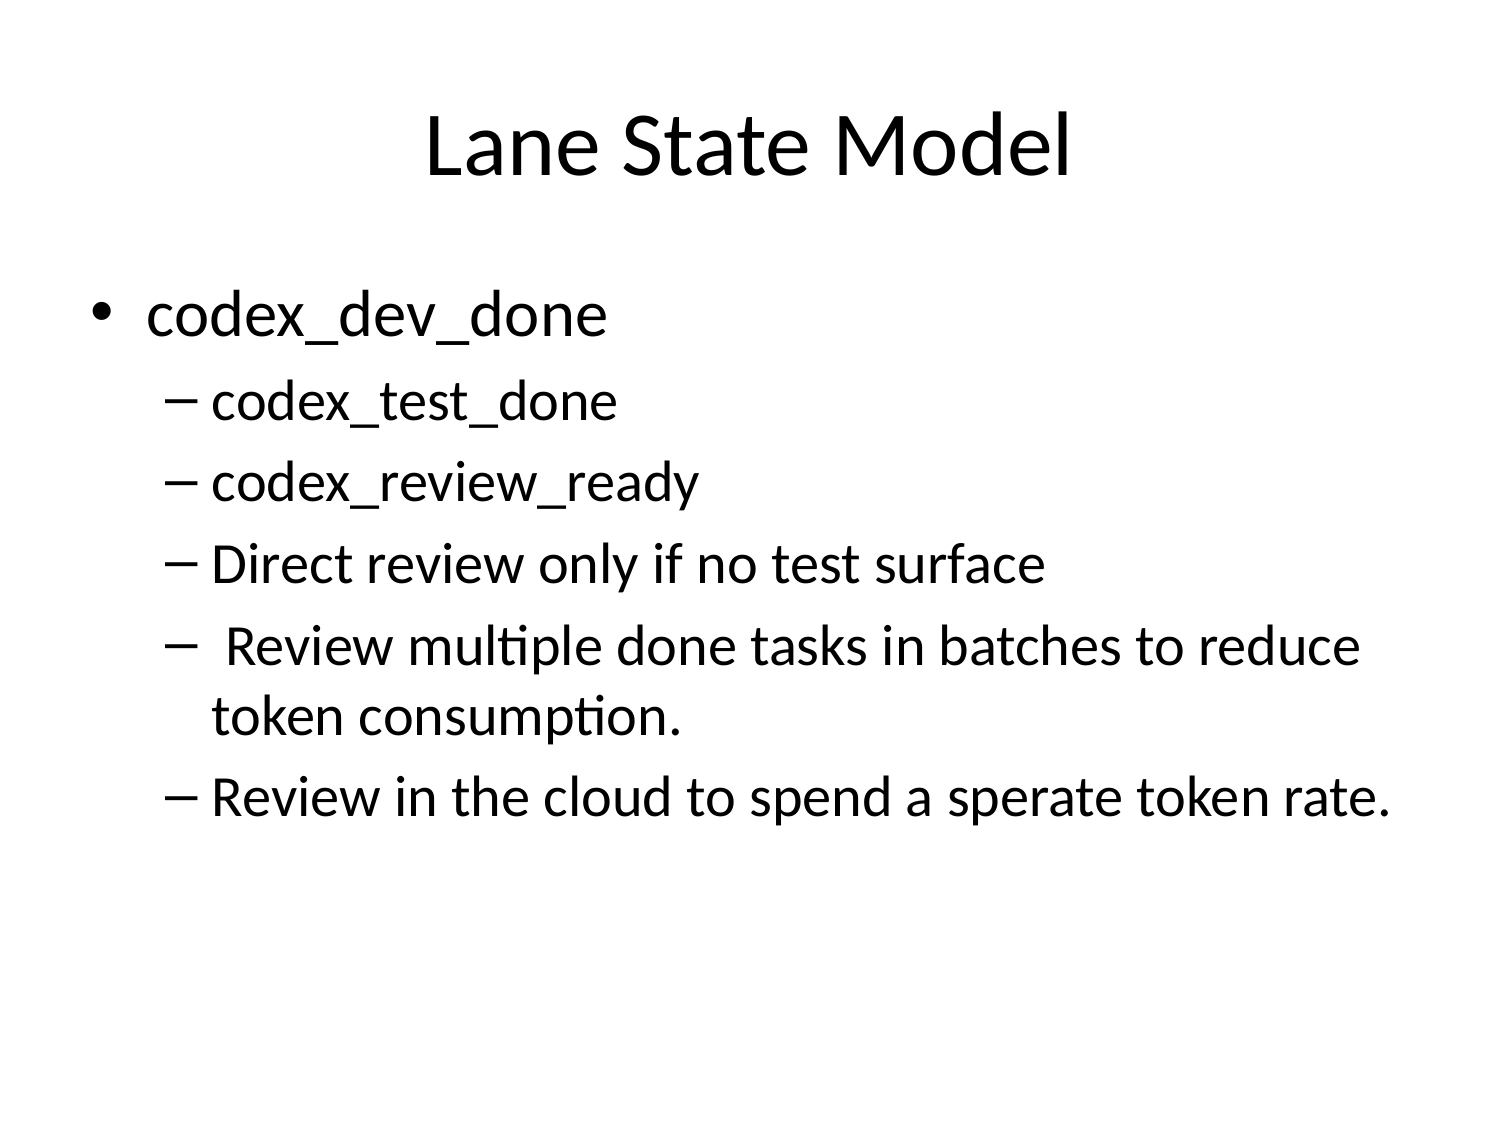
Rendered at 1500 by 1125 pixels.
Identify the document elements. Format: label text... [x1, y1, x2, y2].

title Lane State Model [75, 45, 1425, 233]
list codex_dev_done codex_test_done codex_review_ready Direct review only if no test surface Review multiple done tasks in batches to reduce token consumption. Review in the cloud to spend a sperate token rate. [75, 262, 1425, 1005]
